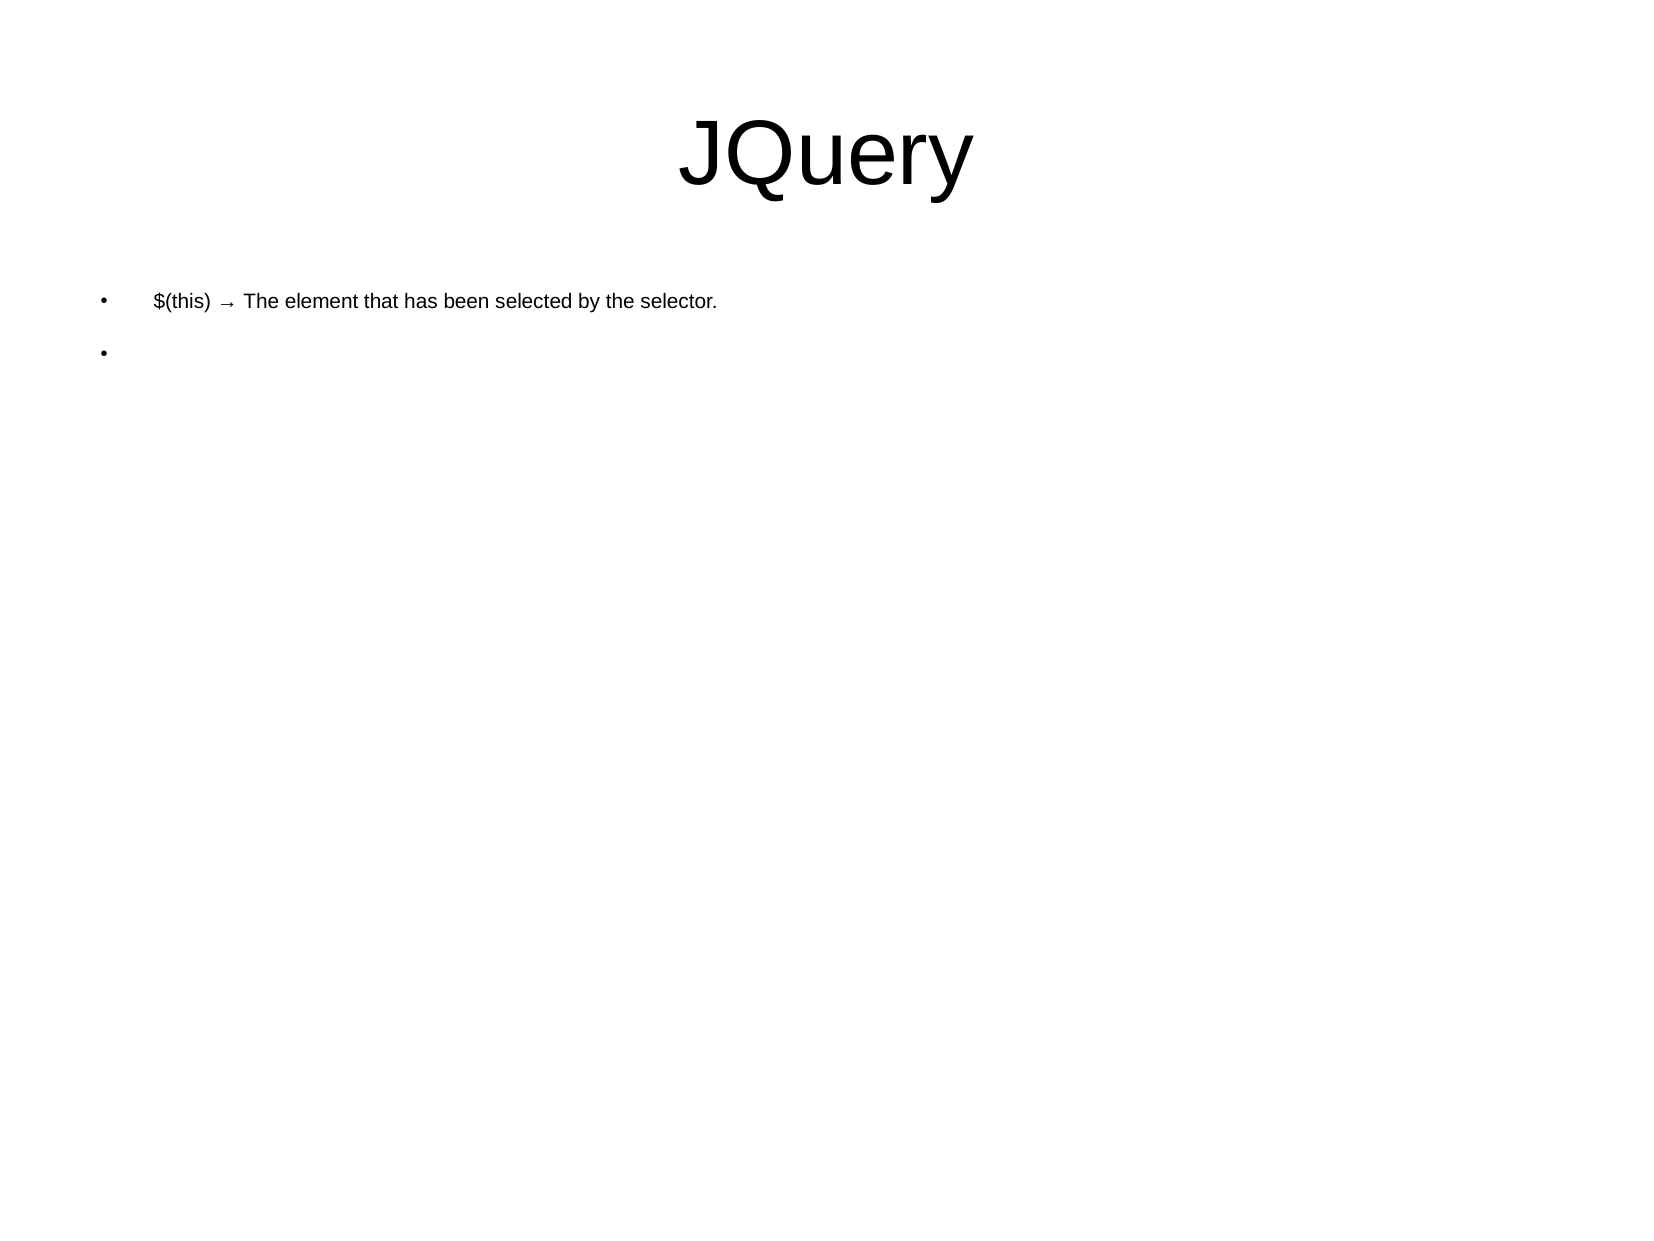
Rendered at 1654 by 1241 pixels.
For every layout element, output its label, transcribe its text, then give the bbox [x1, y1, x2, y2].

list $(this) → The element that has been selected by the selector. [82, 290, 1571, 1205]
title JQuery [82, 49, 1571, 257]
